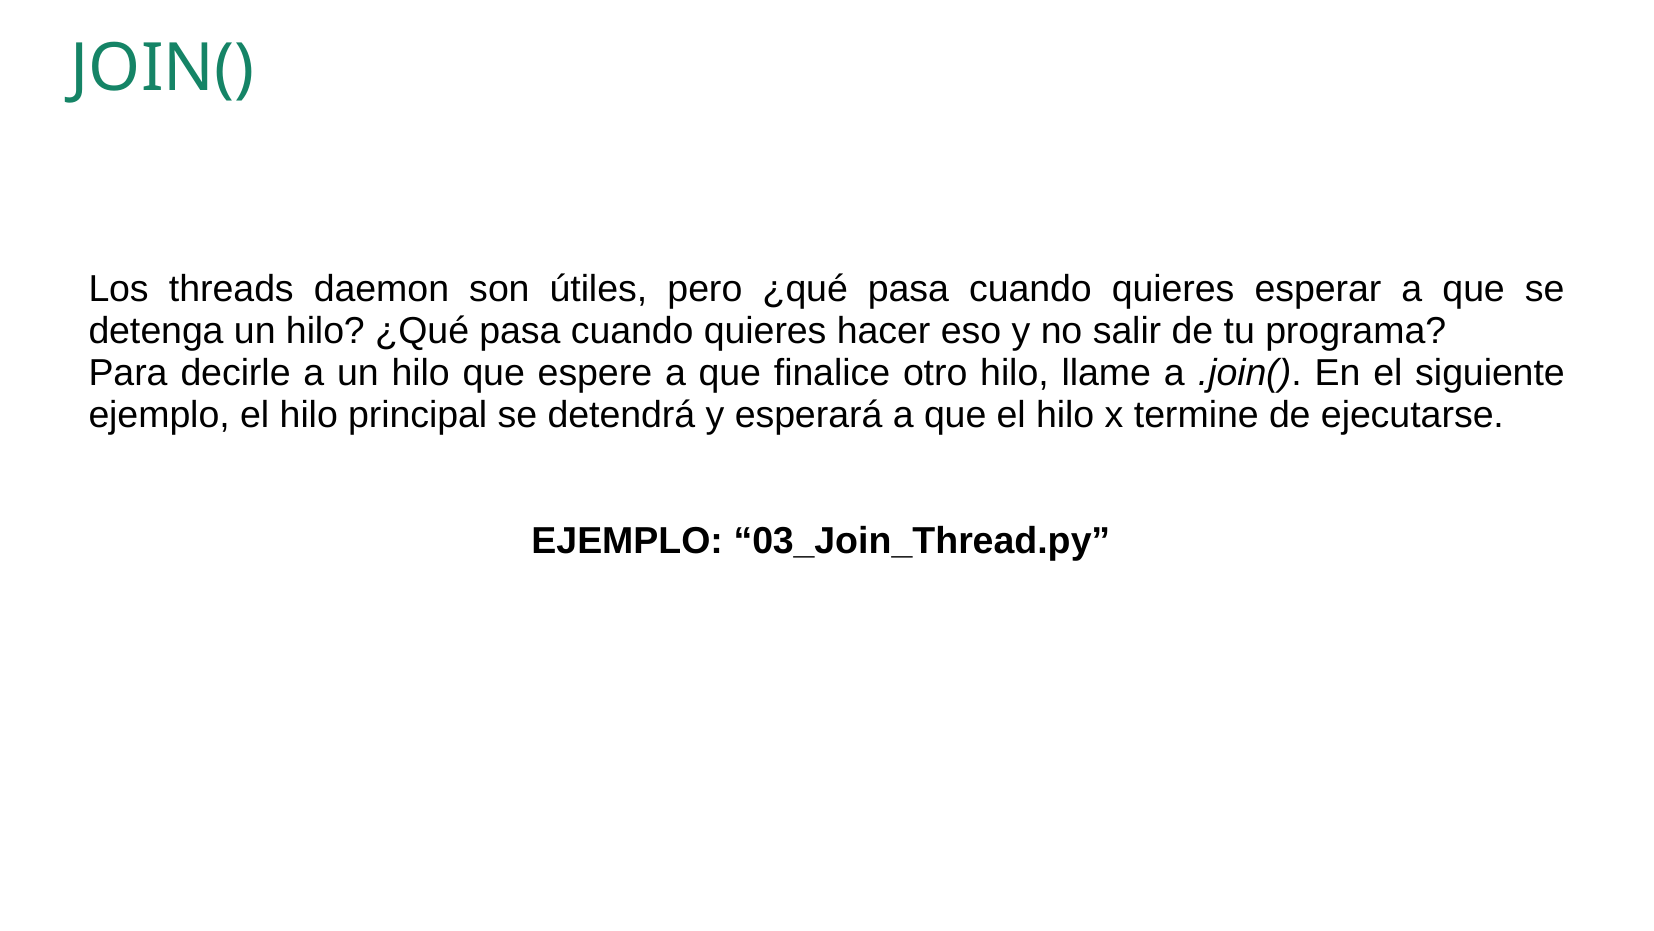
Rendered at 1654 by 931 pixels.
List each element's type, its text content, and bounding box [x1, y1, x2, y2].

title JOIN() [70, 0, 1447, 159]
text_box Los threads daemon son útiles, pero ¿qué pasa cuando quieres esperar a que se detenga un hilo? ¿Qué pasa cuando quieres hacer eso y no salir de tu programa? Para decirle a un hilo que espere a que finalice otro hilo, llame a .join(). En el siguiente ejemplo, el hilo principal se detendrá y esperará a que el hilo x termine de ejecutarse. EJEMPLO: “03_Join_Thread.py” [73, 259, 1580, 779]
